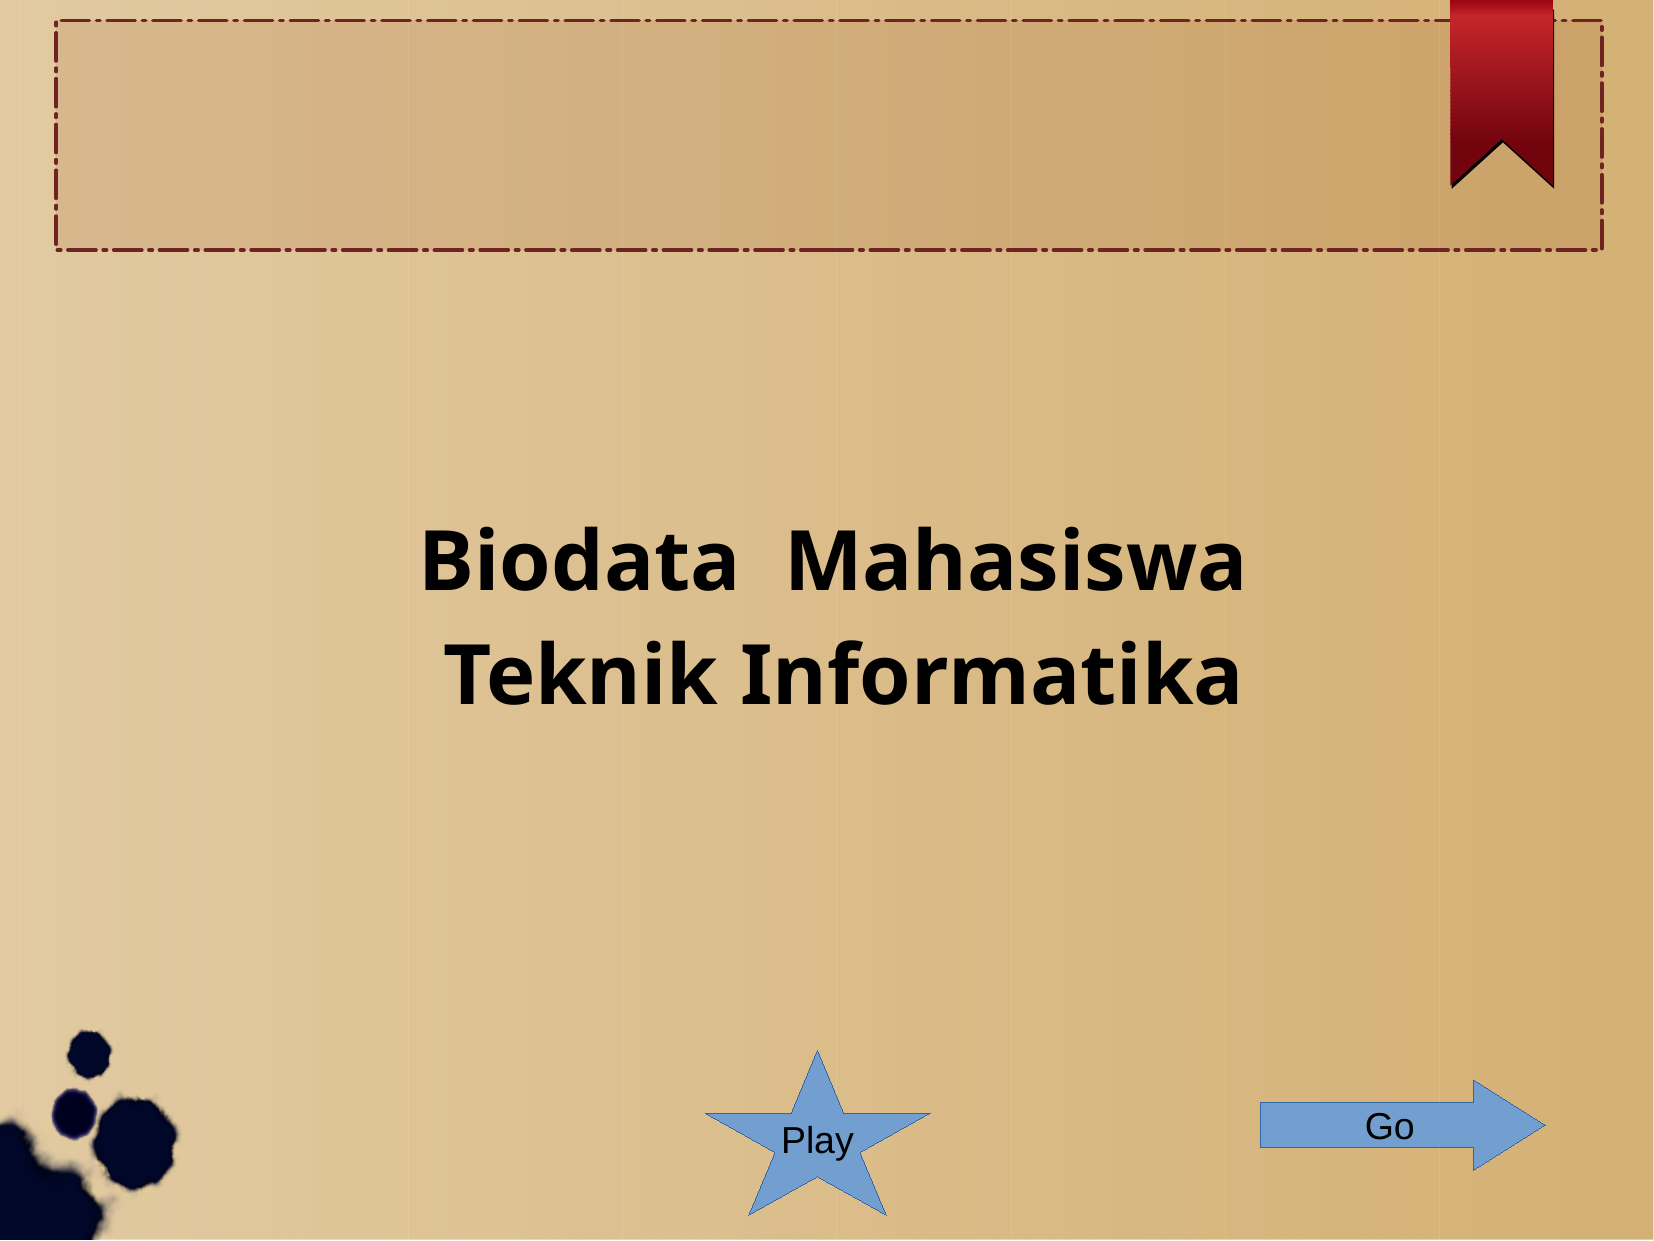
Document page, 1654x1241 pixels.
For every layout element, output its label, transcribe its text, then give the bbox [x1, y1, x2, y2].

text_box [1260, 1102, 1350, 1148]
text_box [1471, 1080, 1546, 1171]
subtitle Biodata Mahasiswa Teknik Informatika [180, 195, 1509, 1036]
text_box Go [1350, 1098, 1471, 1156]
text_box Play [705, 1050, 931, 1216]
